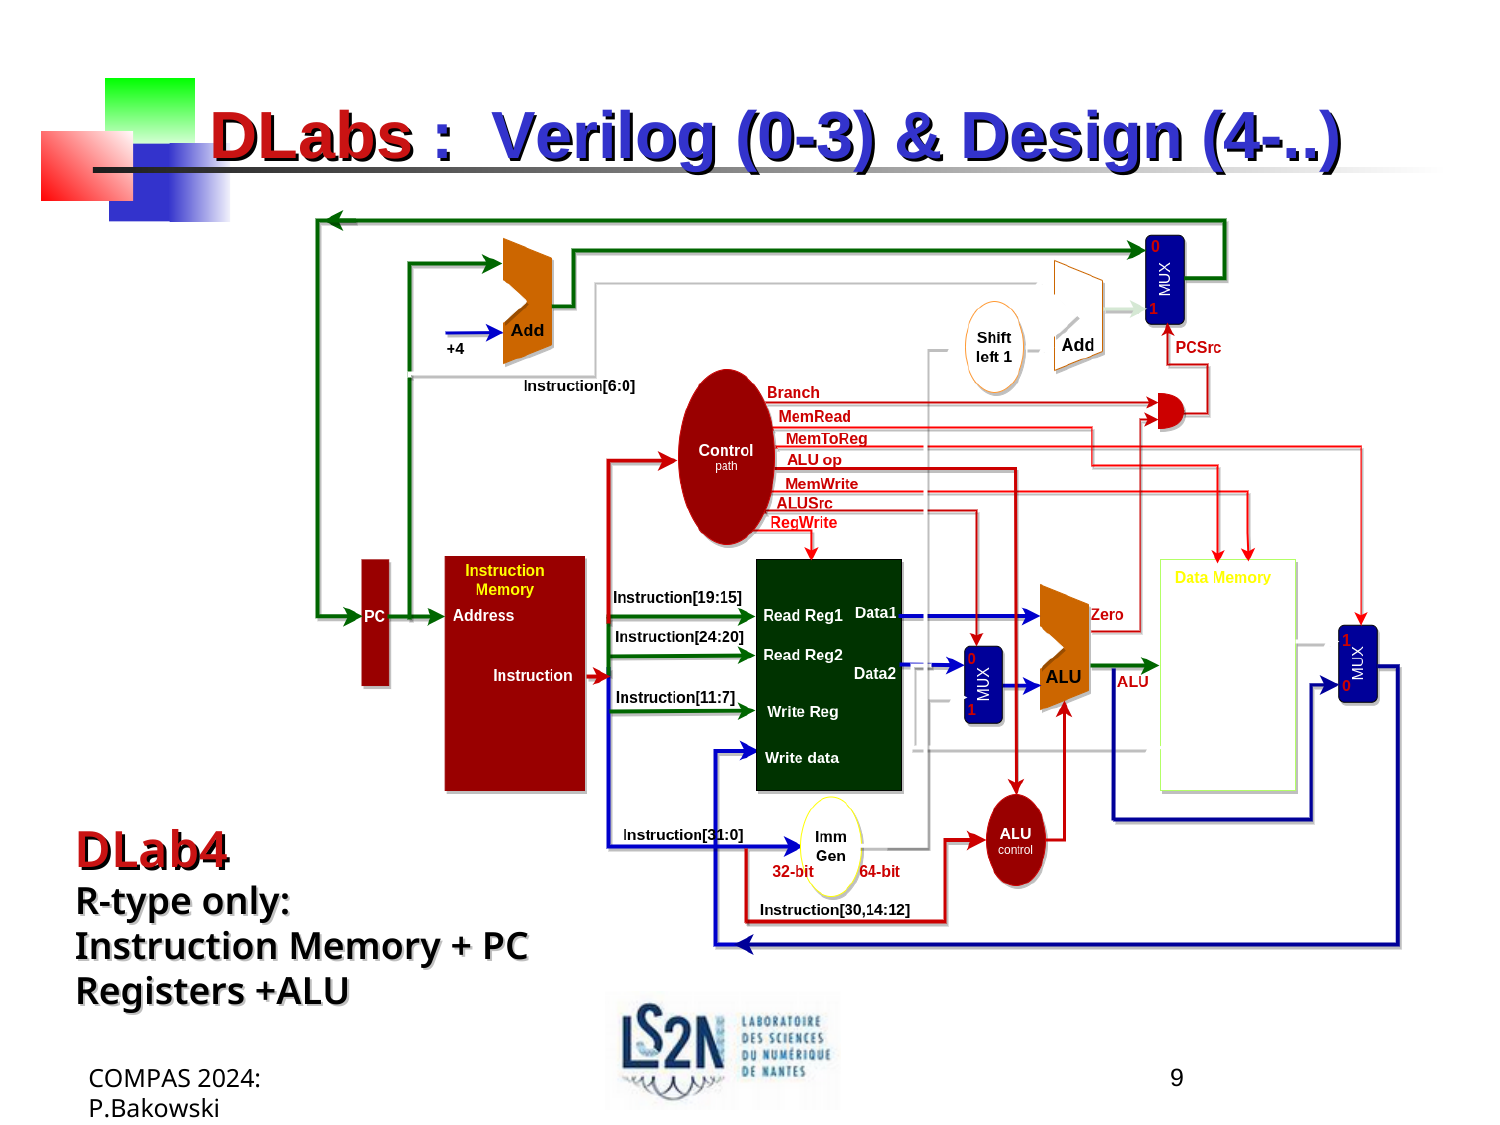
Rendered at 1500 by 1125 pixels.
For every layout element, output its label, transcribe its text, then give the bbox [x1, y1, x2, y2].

text_box DLab4 R-type only: Instruction Memory + PC Registers +ALU [60, 810, 556, 1050]
title DLabs : Verilog (0-3) & Design (4-..) [195, 84, 1426, 180]
picture [605, 991, 841, 1110]
picture [306, 209, 1411, 959]
